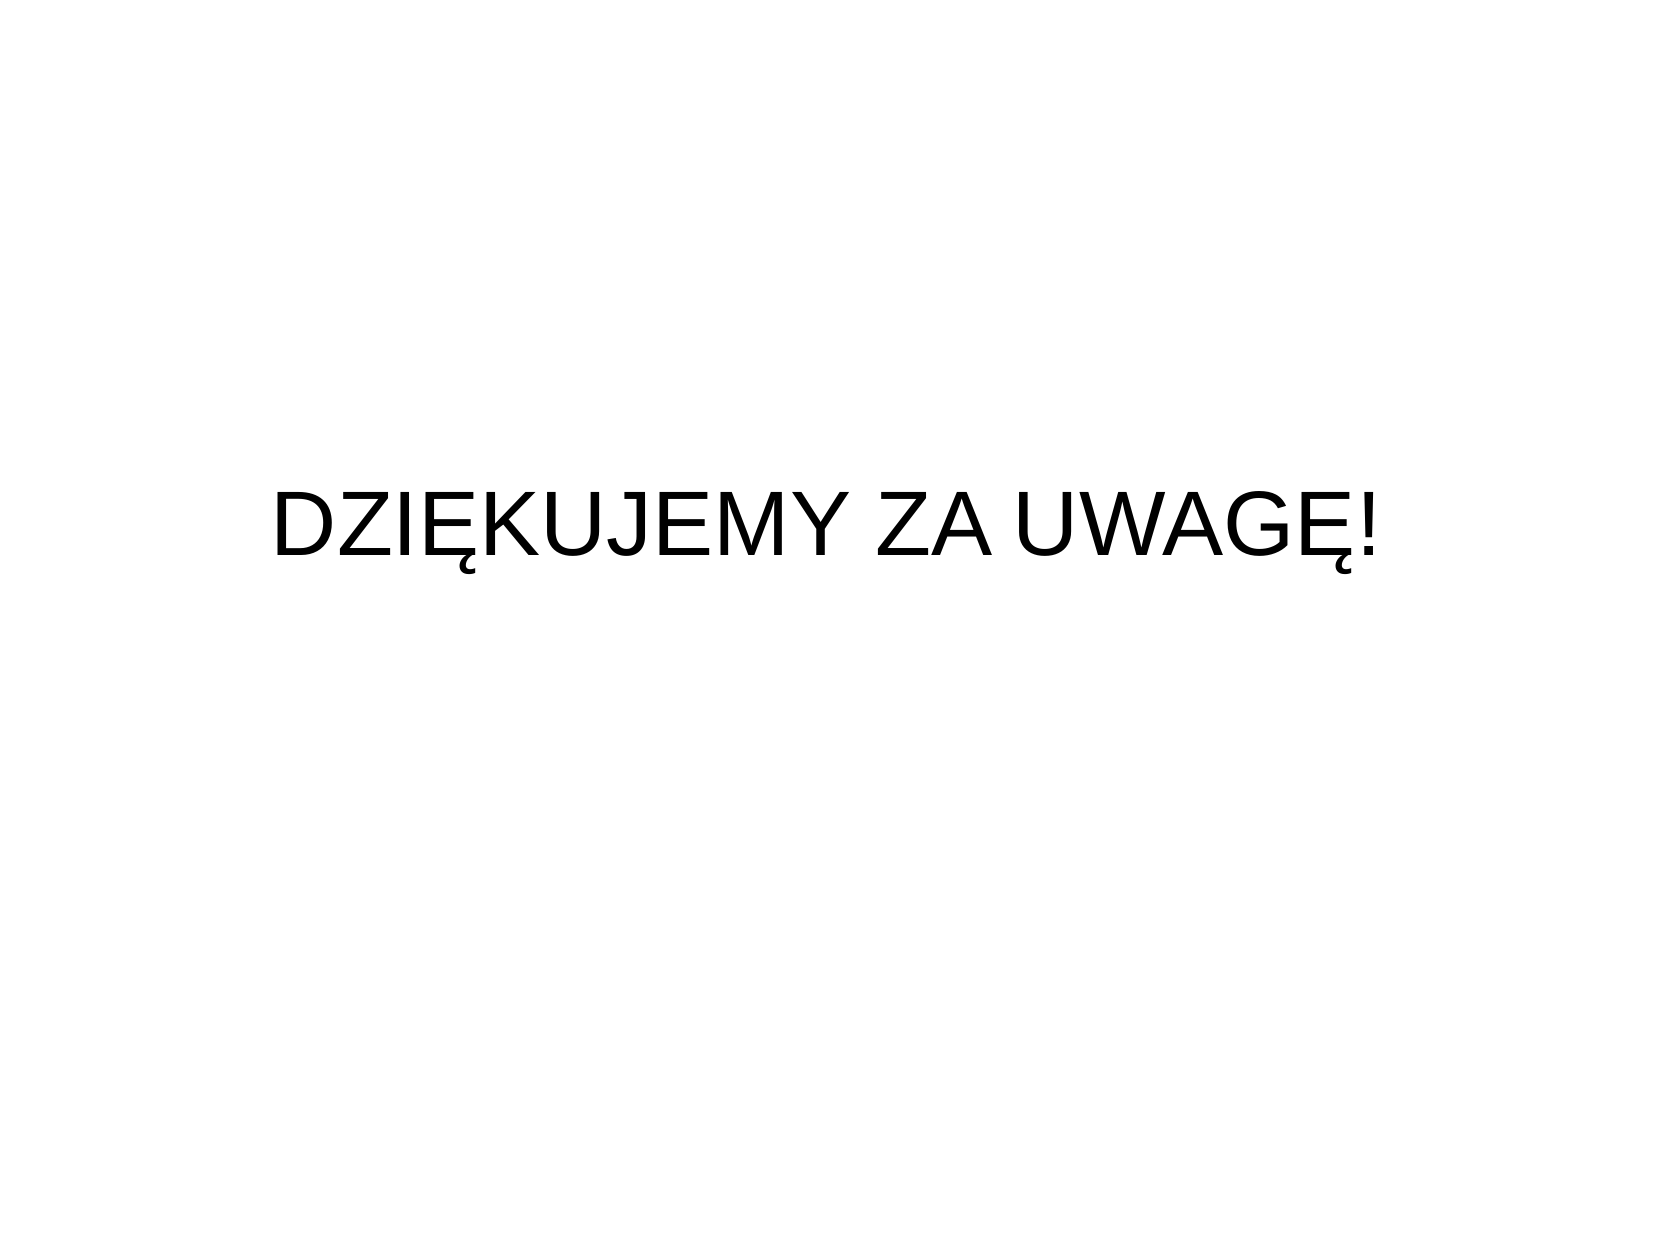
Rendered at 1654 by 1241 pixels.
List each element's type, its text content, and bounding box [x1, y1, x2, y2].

title DZIĘKUJEMY ZA UWAGĘ! [82, 420, 1571, 628]
